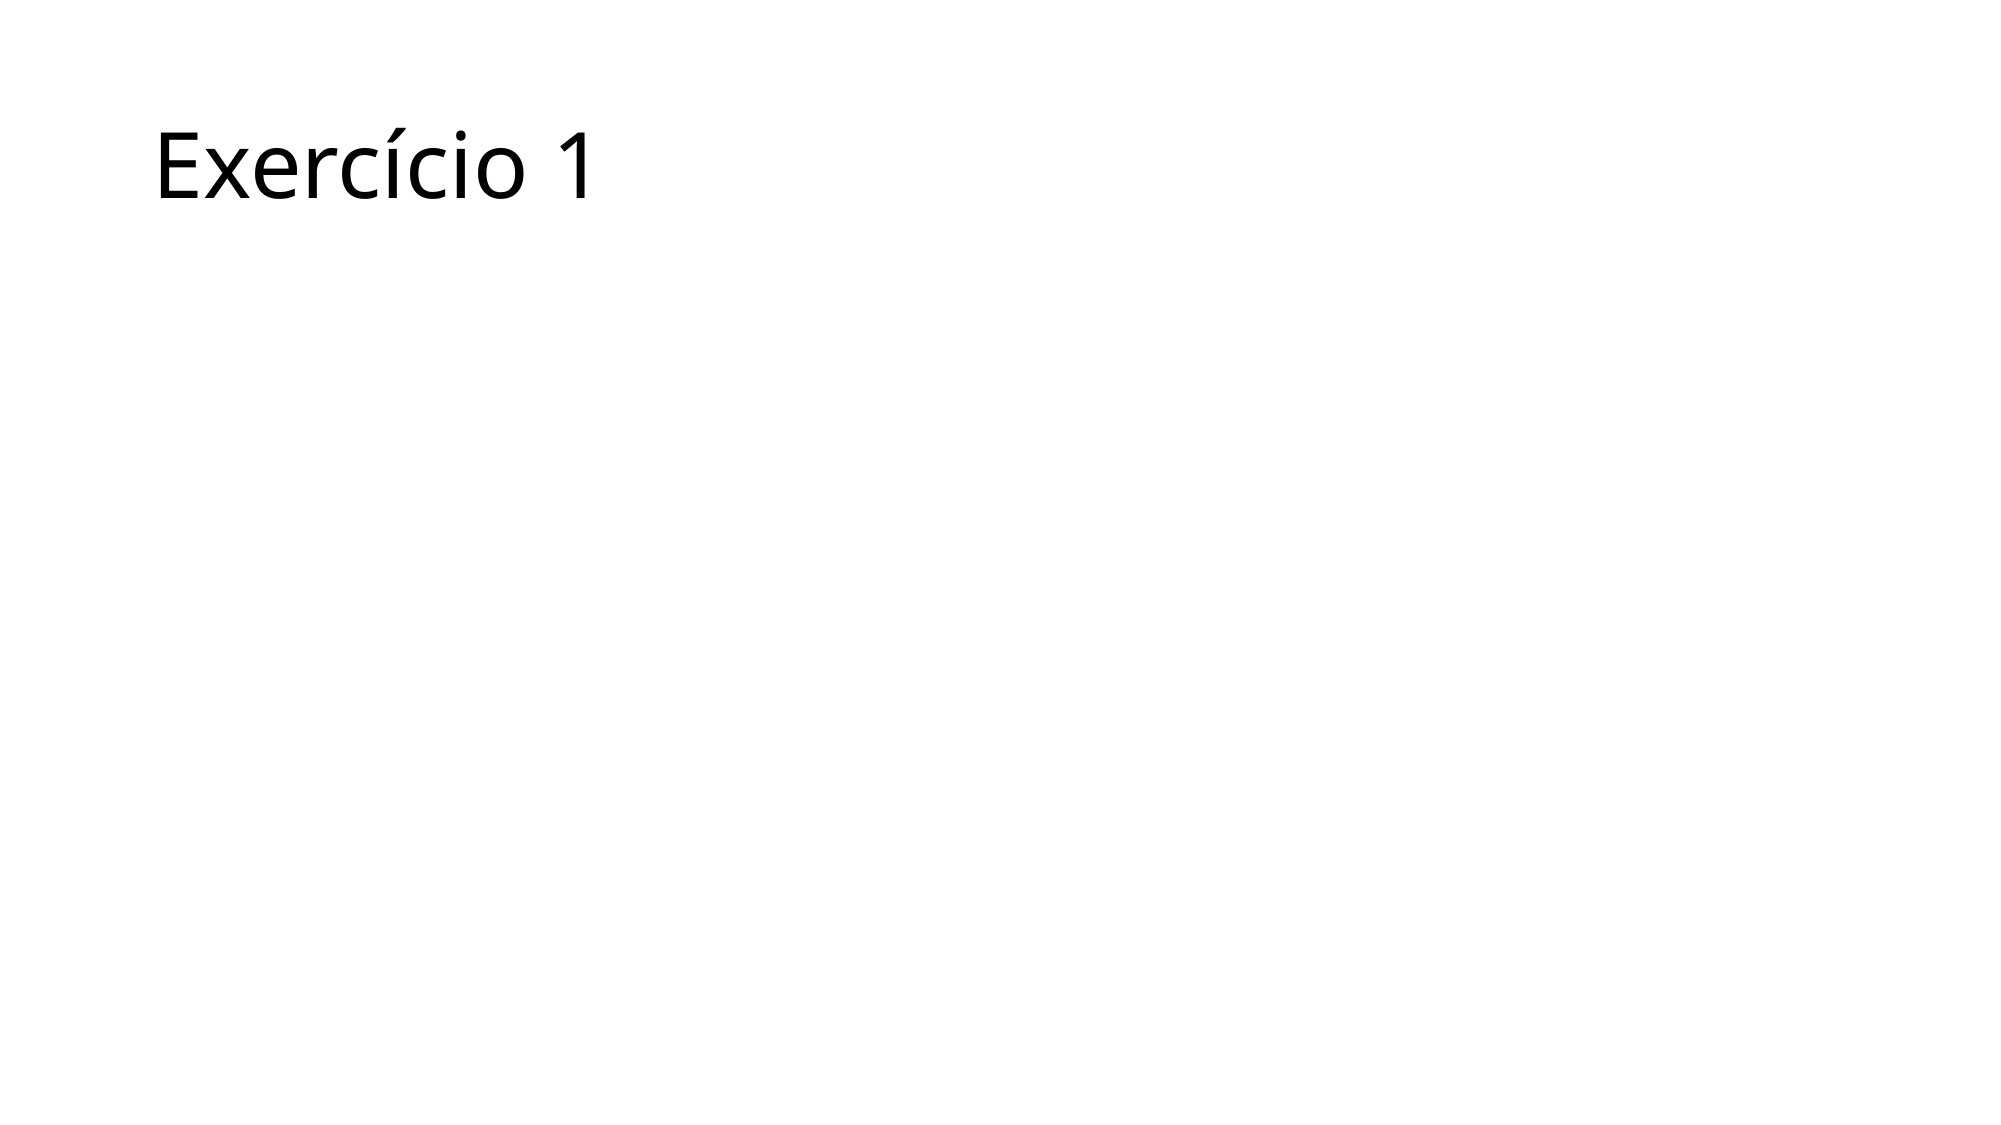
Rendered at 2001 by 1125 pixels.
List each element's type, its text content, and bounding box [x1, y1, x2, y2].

title Exercício 1 [137, 59, 1863, 278]
